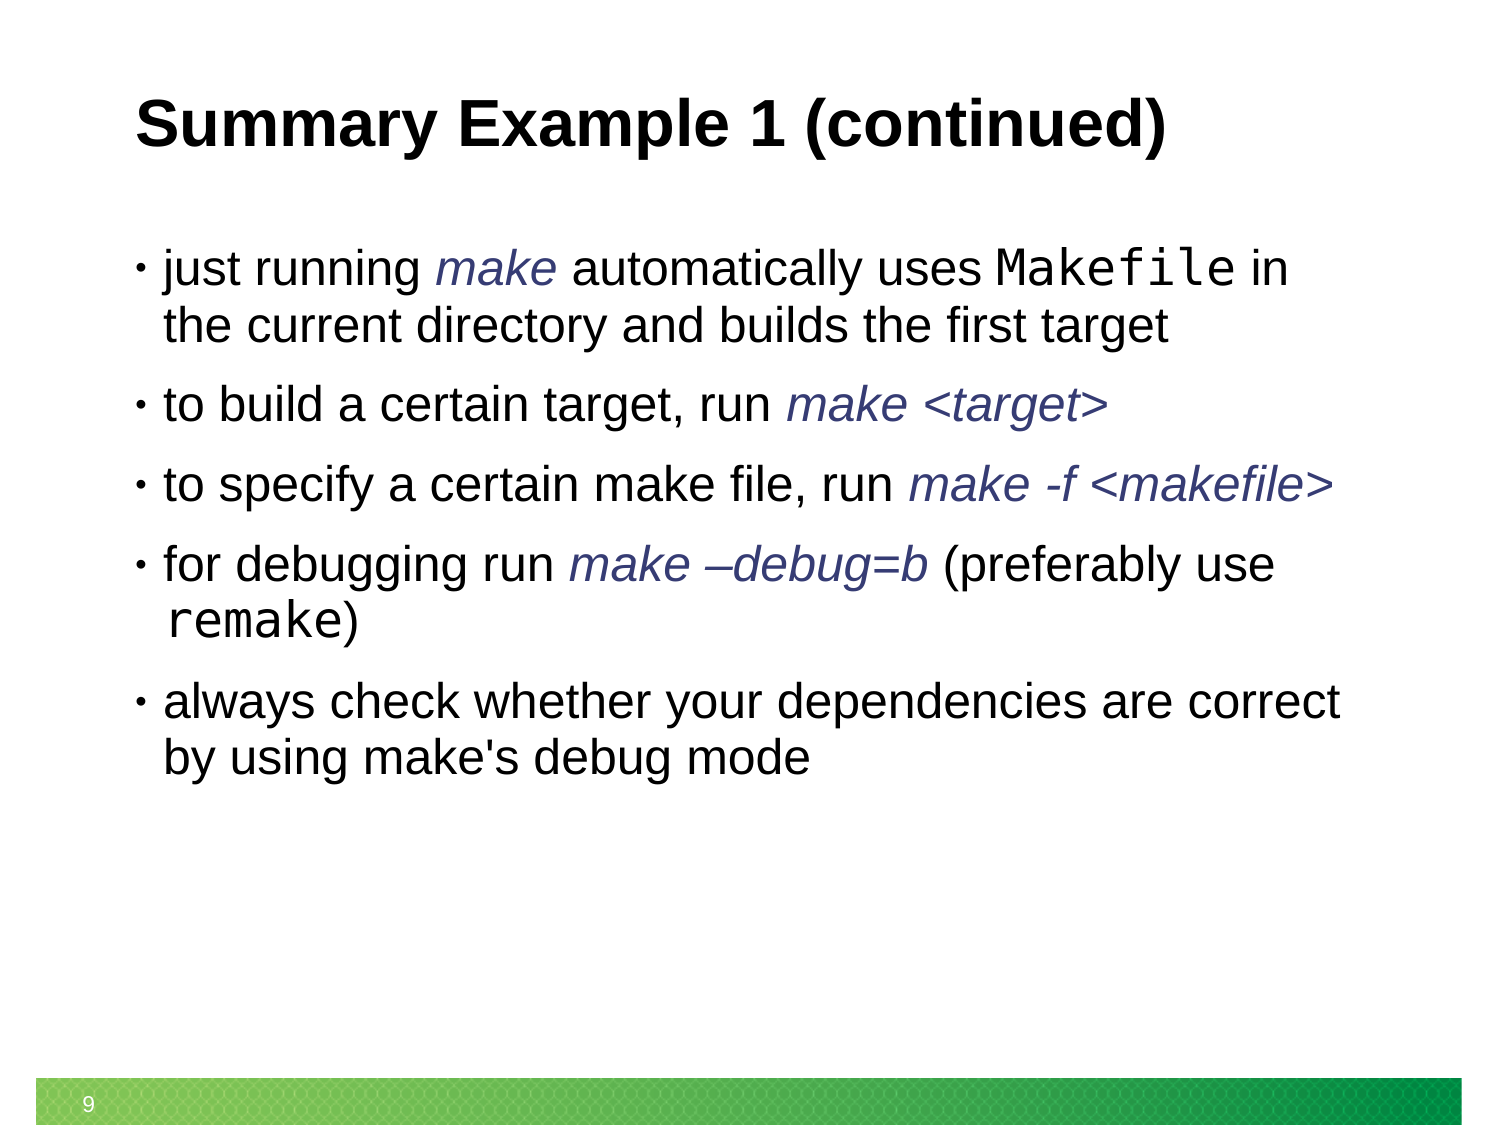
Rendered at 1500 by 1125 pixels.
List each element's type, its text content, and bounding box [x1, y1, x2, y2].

list just running make automatically uses Makefile in the current directory and builds the first target to build a certain target, run make <target> to specify a certain make file, run make -f <makefile> for debugging run make –debug=b (preferably use remake) always check whether your dependencies are correct by using make's debug mode [135, 238, 1372, 982]
title Summary Example 1 (continued) [135, 41, 1372, 204]
picture [36, 1078, 1462, 1125]
